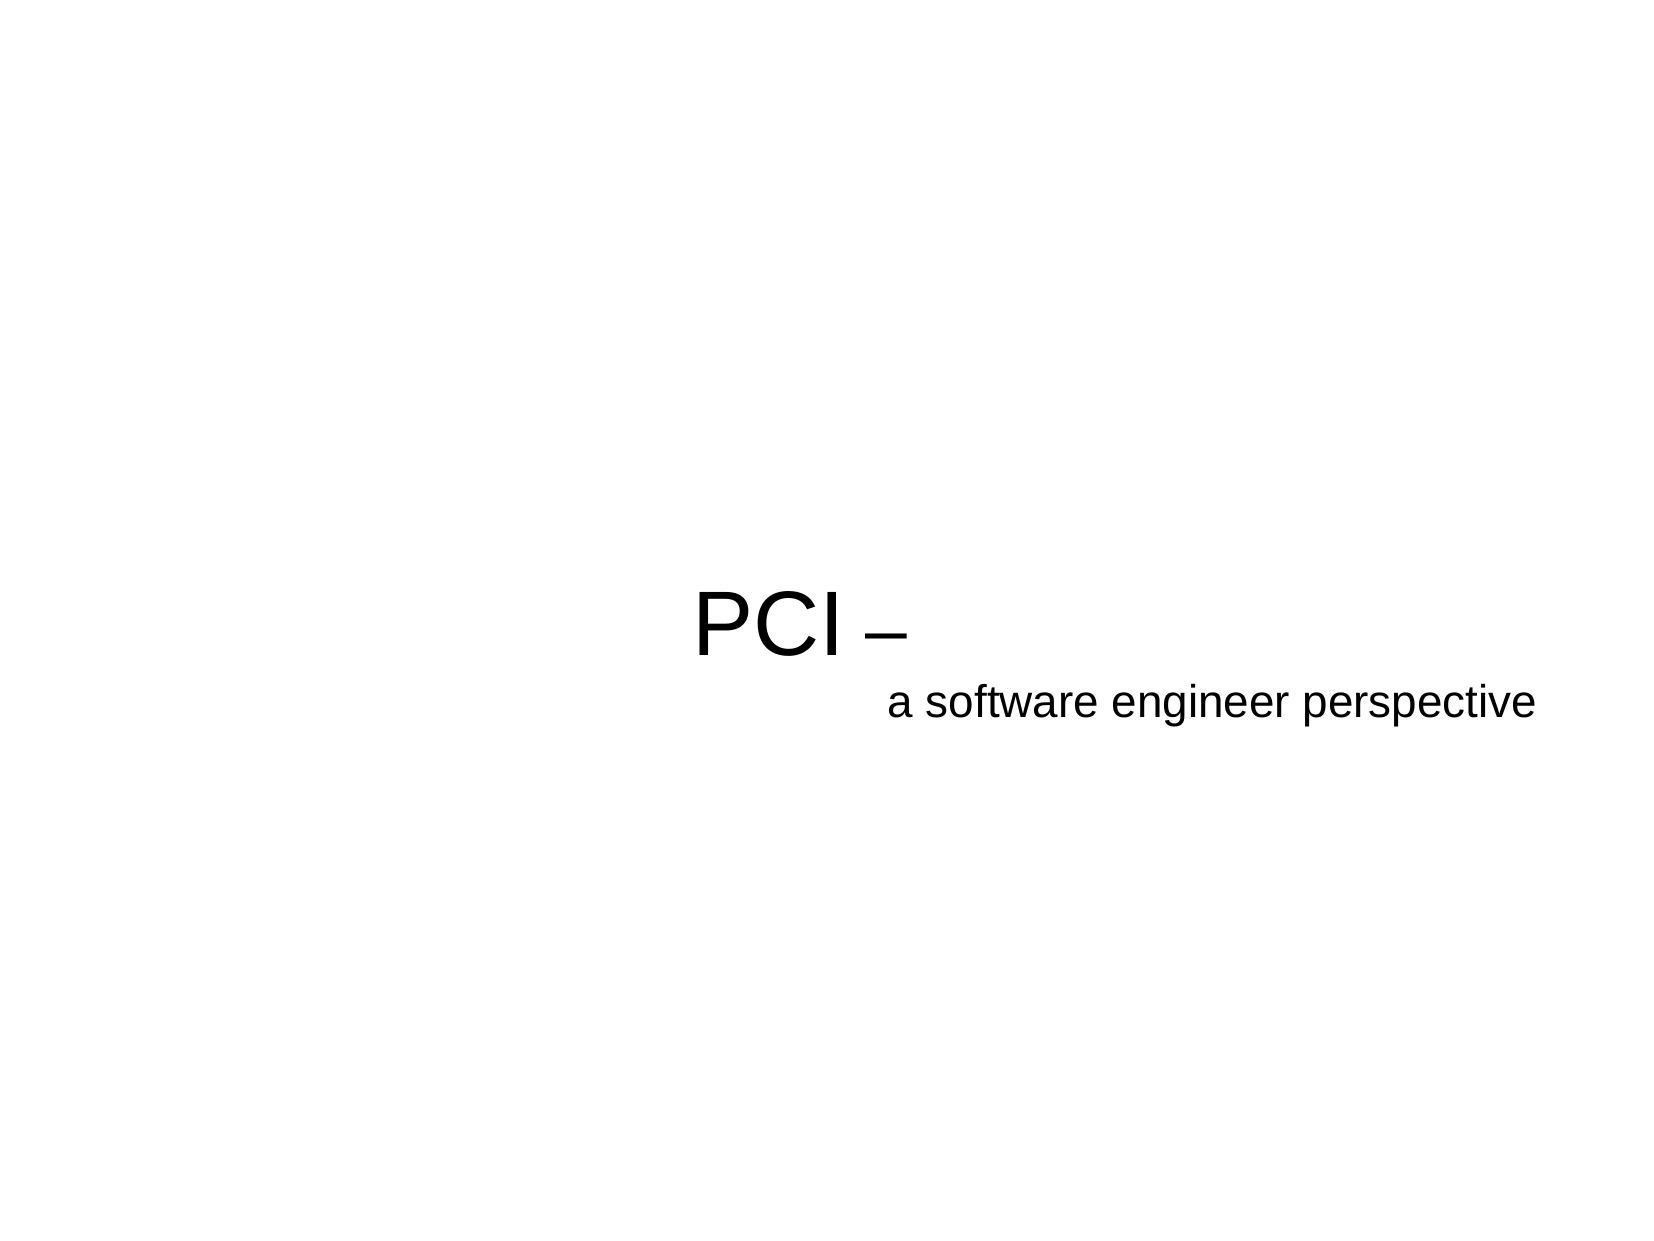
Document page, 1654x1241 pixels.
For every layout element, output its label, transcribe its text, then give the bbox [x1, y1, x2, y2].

subtitle PCI – a software engineer perspective [82, 290, 1538, 1010]
